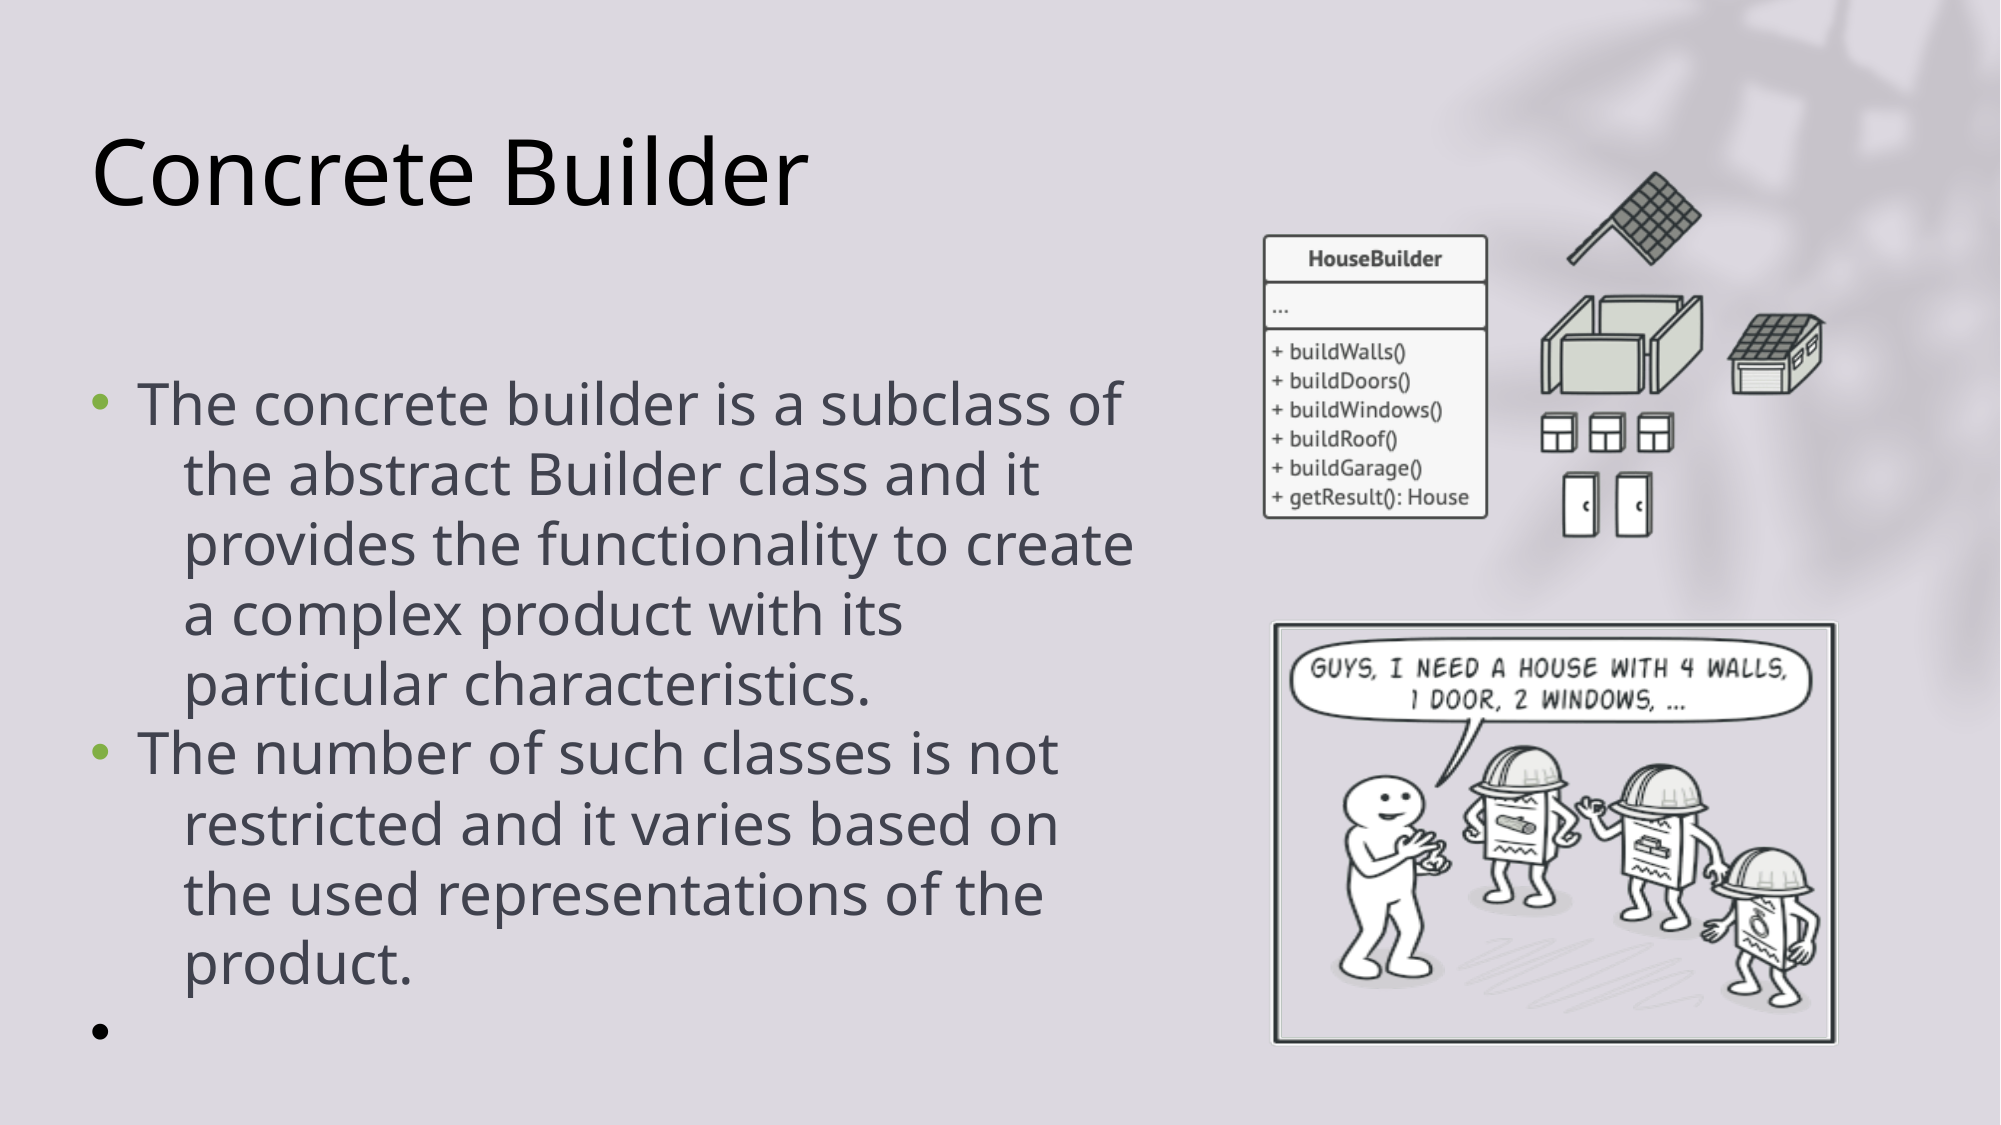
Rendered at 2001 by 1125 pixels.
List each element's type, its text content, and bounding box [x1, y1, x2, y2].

picture [1250, 156, 1846, 563]
picture [1250, 605, 1846, 1083]
text_box The concrete builder is a subclass of the abstract Builder class and it provides the functionality to create a complex product with its particular characteristics. The number of such classes is not restricted and it varies based on the used representations of the product. [75, 359, 1163, 940]
title Concrete Builder [75, 60, 1863, 278]
